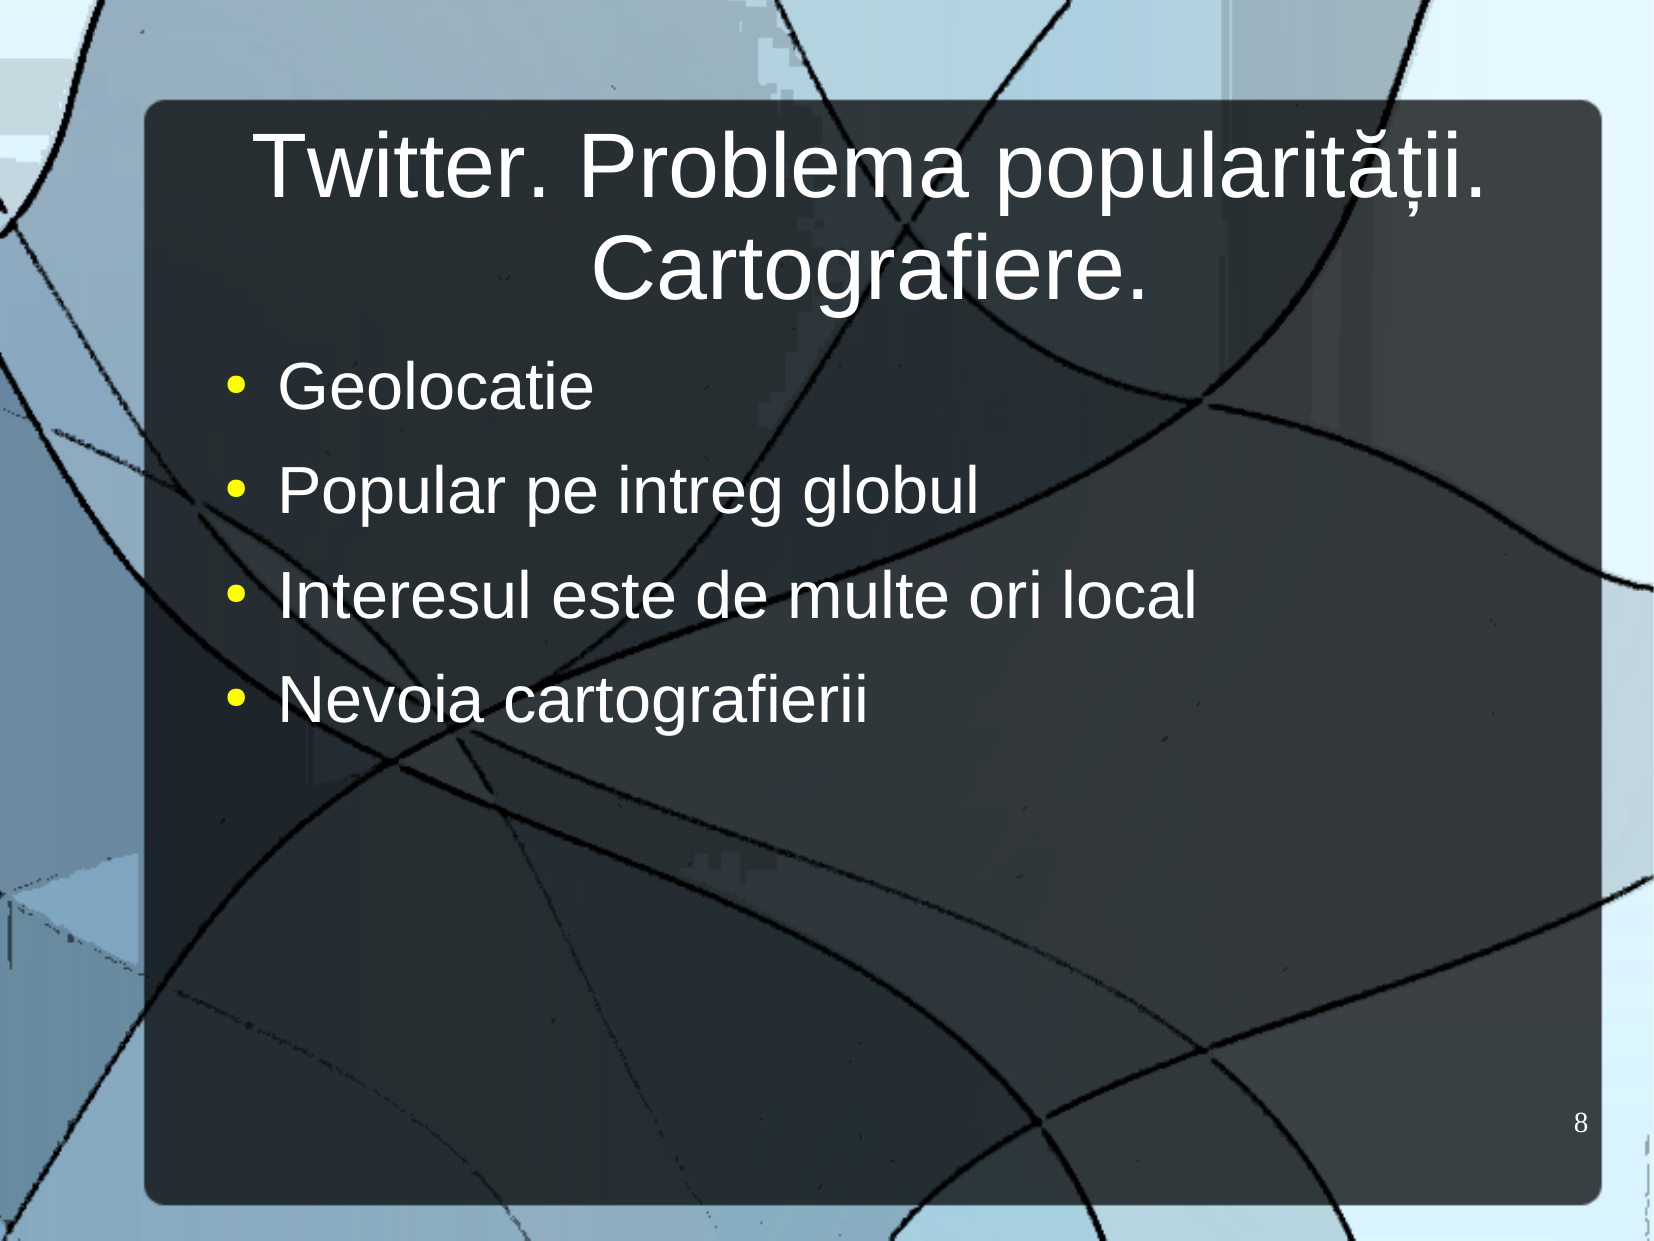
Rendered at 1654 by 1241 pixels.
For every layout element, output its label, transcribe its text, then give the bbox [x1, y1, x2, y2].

list Geolocatie Popular pe intreg globul Interesul este de multe ori local Nevoia cartografierii [206, 349, 1571, 1034]
picture [0, 0, 1654, 1241]
title Twitter. Problema popularității. Cartografiere. [159, 108, 1583, 325]
